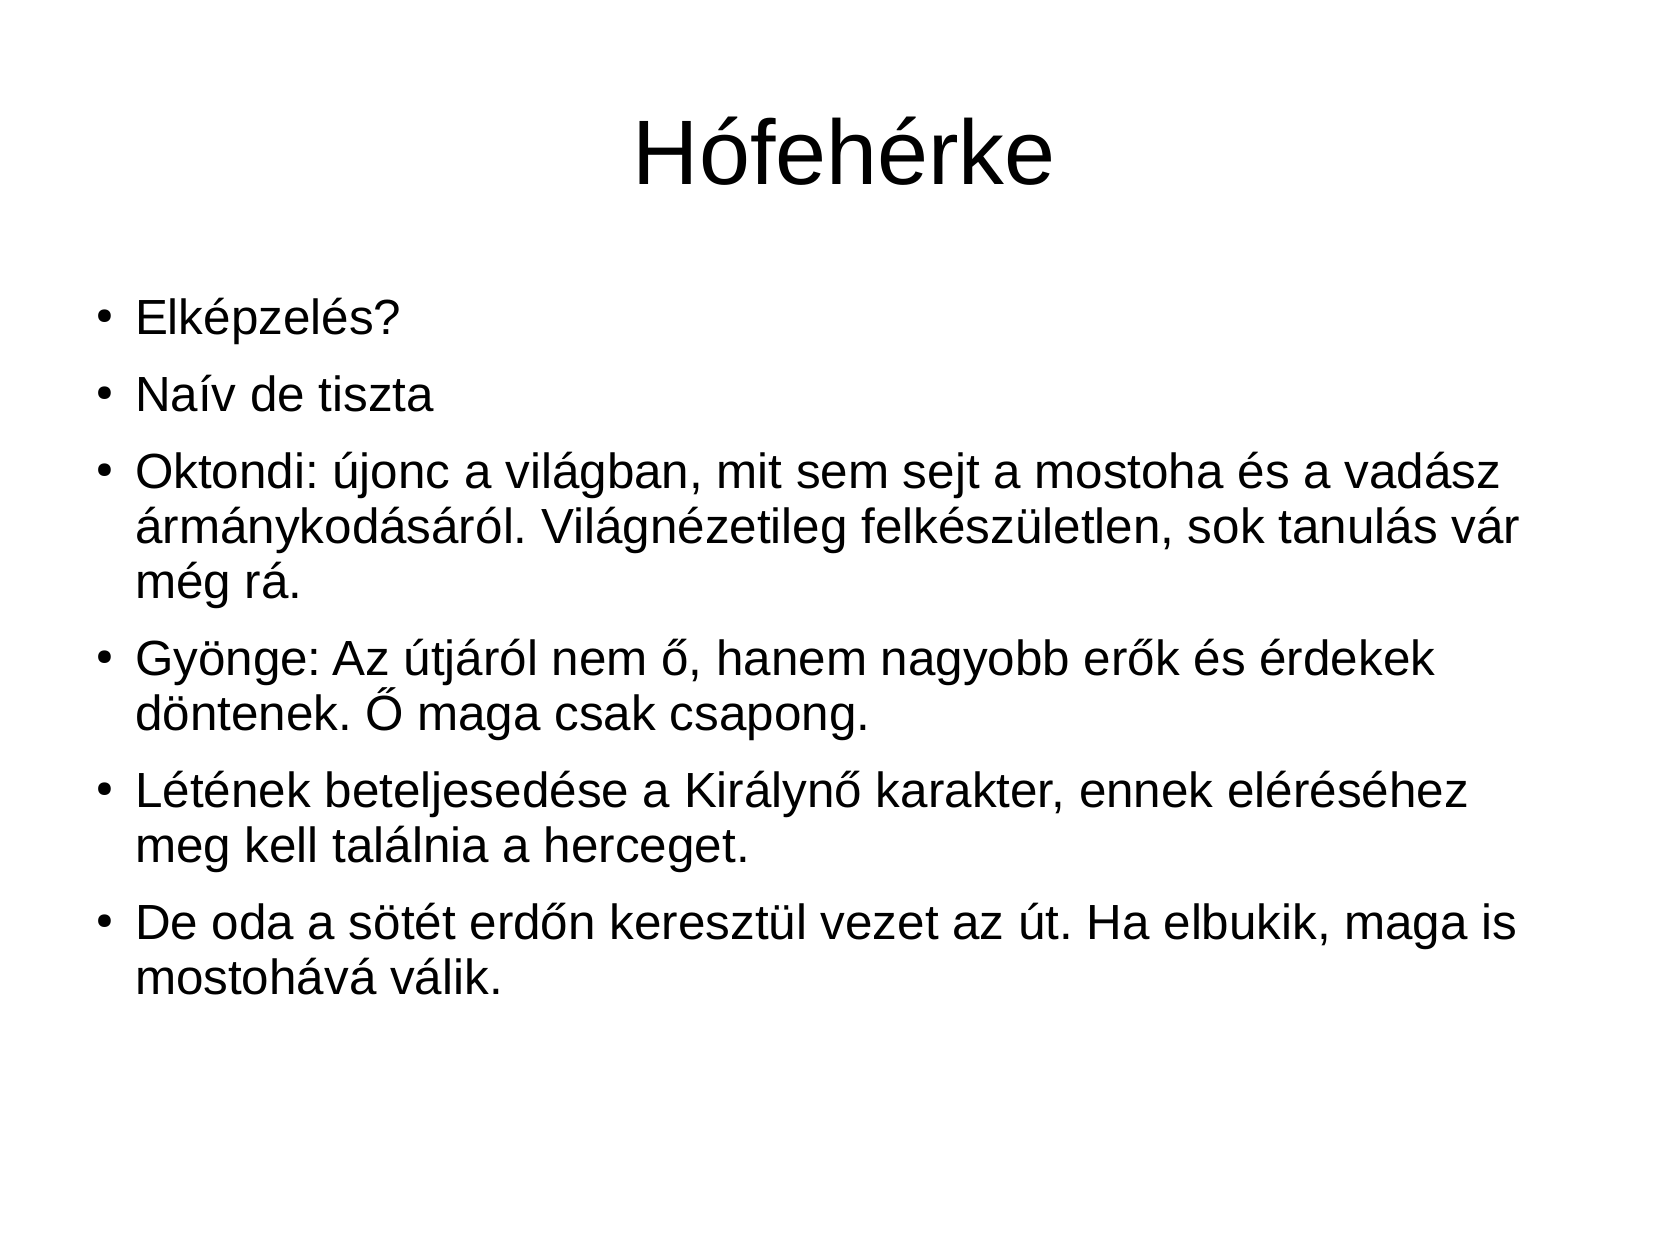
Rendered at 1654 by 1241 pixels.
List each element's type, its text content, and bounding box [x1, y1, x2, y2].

list Elképzelés? Naív de tiszta Oktondi: újonc a világban, mit sem sejt a mostoha és a vadász ármánykodásáról. Világnézetileg felkészületlen, sok tanulás vár még rá. Gyönge: Az útjáról nem ő, hanem nagyobb erők és érdekek döntenek. Ő maga csak csapong. Létének beteljesedése a Királynő karakter, ennek eléréséhez meg kell találnia a herceget. De oda a sötét erdőn keresztül vezet az út. Ha elbukik, maga is mostohává válik. [82, 290, 1571, 1010]
title Hófehérke [82, 49, 1571, 257]
